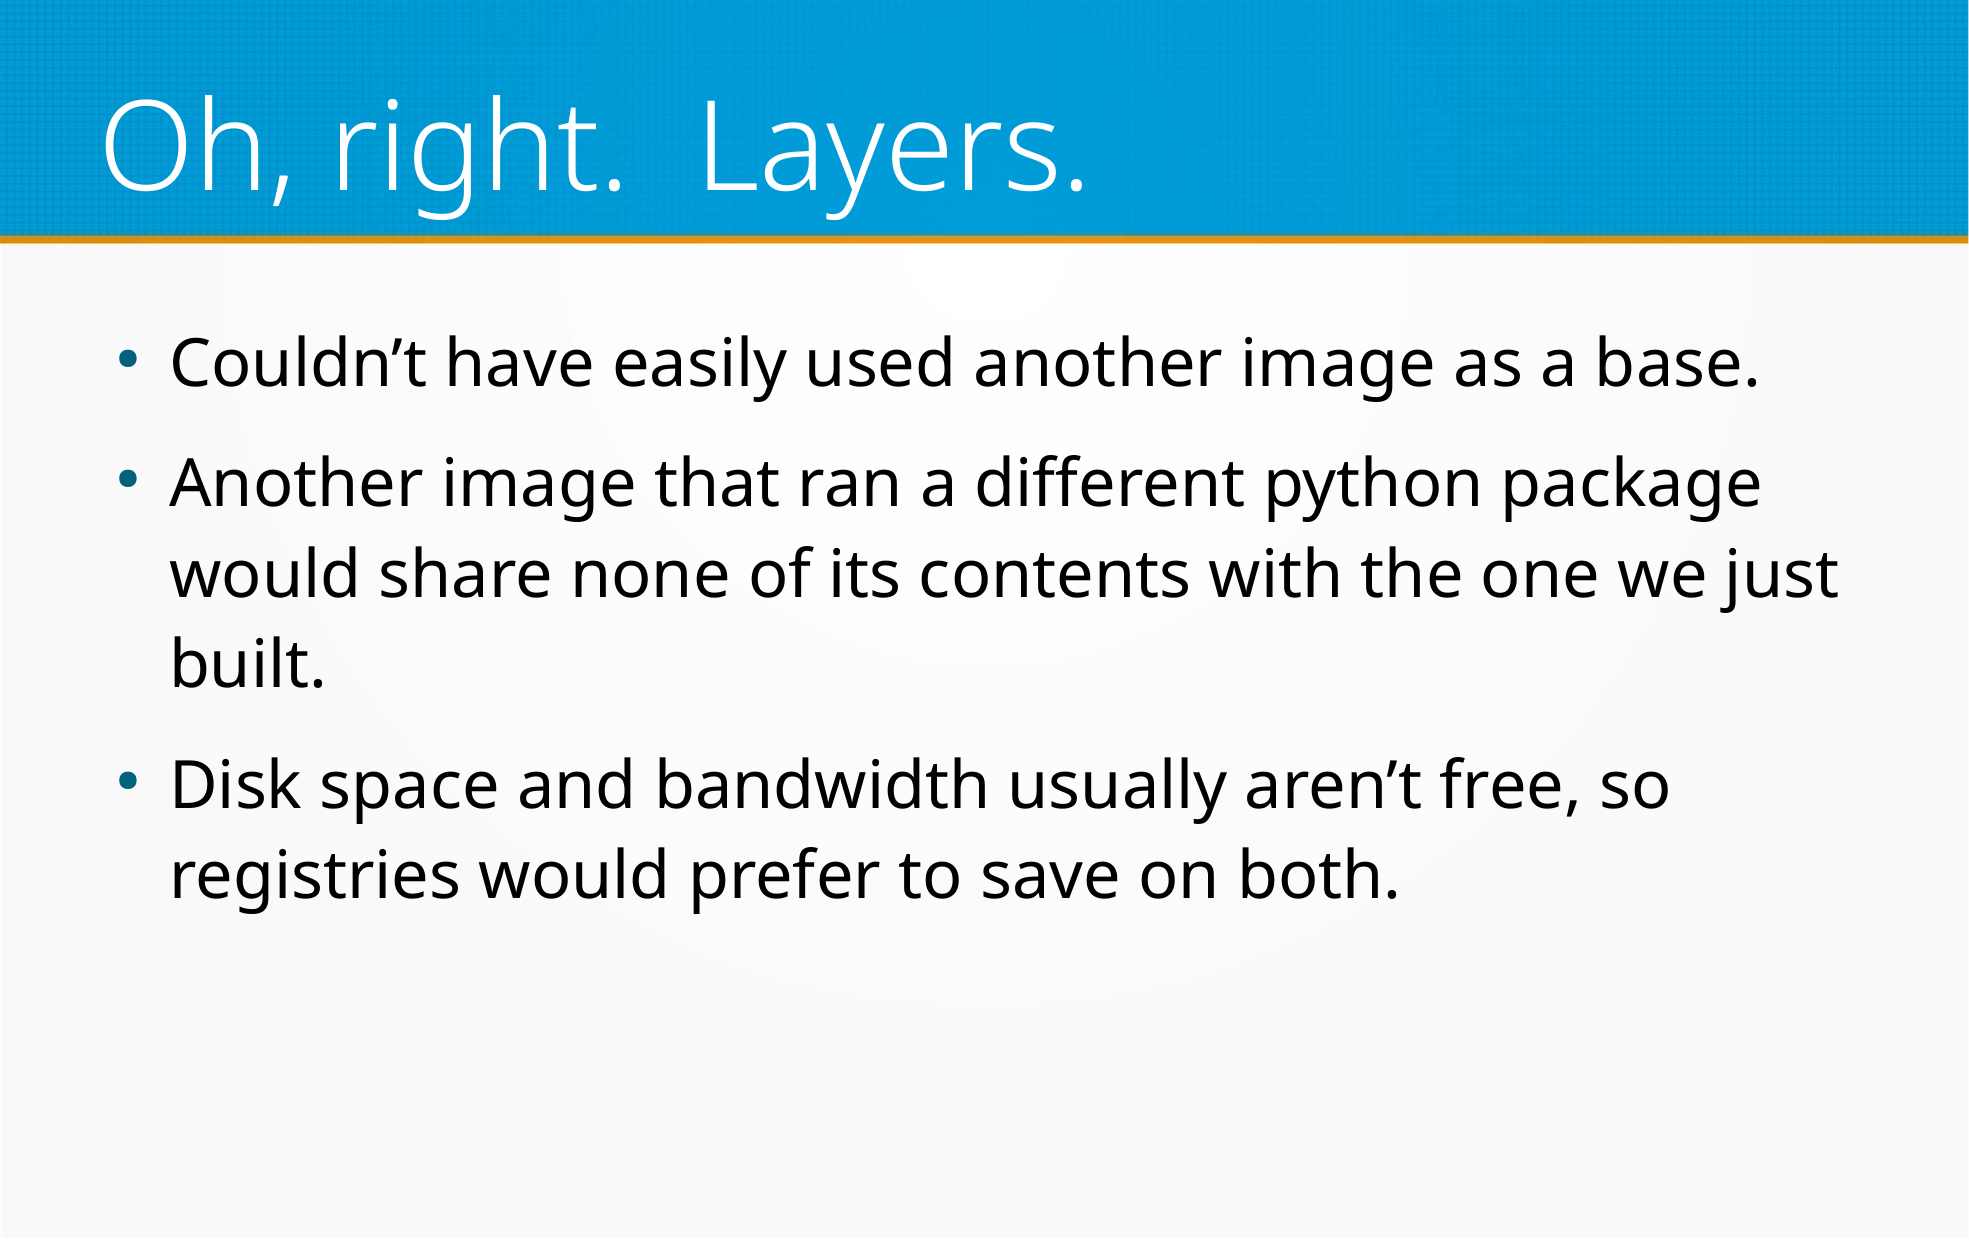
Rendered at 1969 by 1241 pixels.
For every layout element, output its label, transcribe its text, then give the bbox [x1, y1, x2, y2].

picture [0, 233, 1969, 1241]
list Couldn’t have easily used another image as a base. Another image that ran a different python package would share none of its contents with the one we just built. Disk space and bandwidth usually aren’t free, so registries would prefer to save on both. [98, 315, 1861, 1081]
title Oh, right. Layers. [98, 19, 1870, 227]
